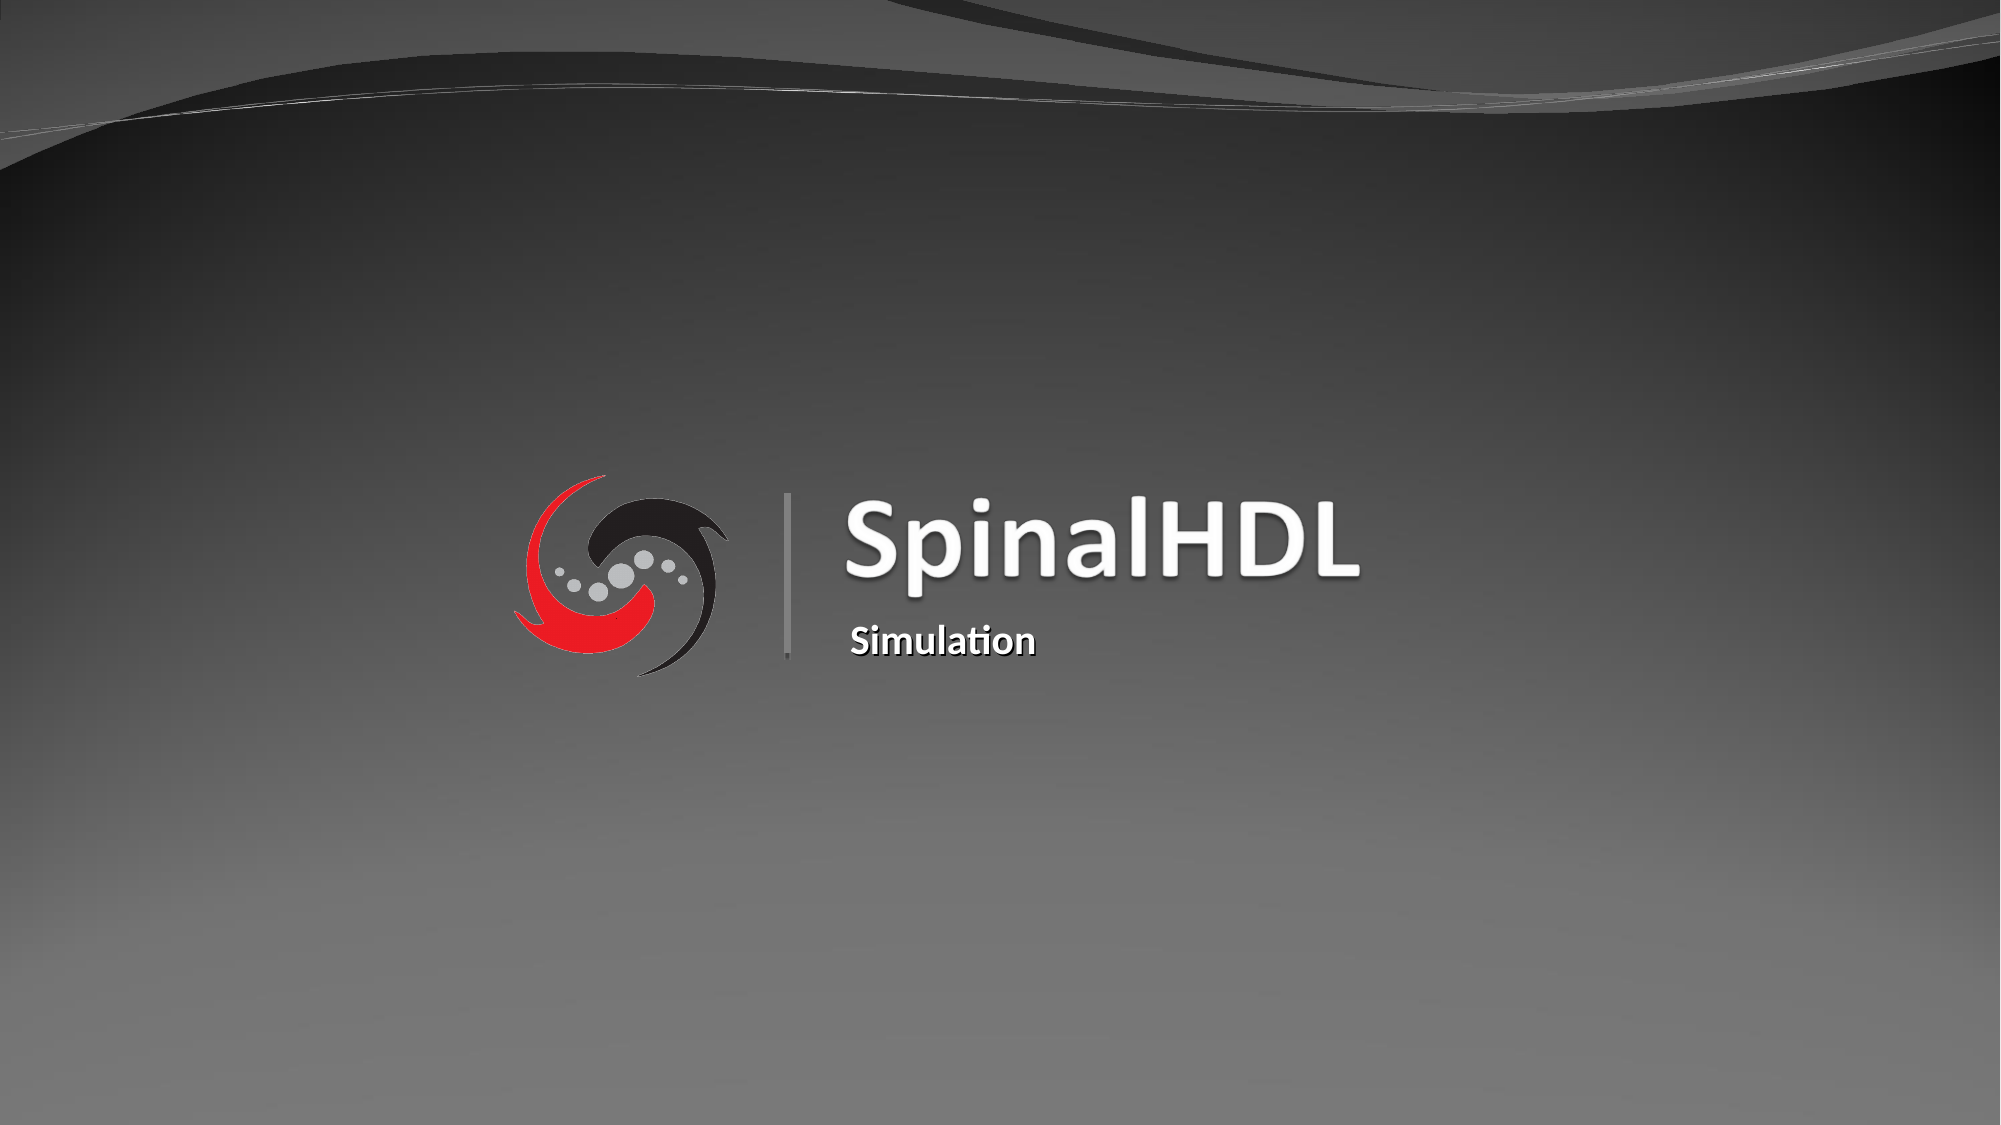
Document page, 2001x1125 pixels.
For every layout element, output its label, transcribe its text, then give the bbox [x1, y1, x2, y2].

text_box Simulation [850, 604, 1961, 1125]
picture [0, 0, 2001, 1125]
